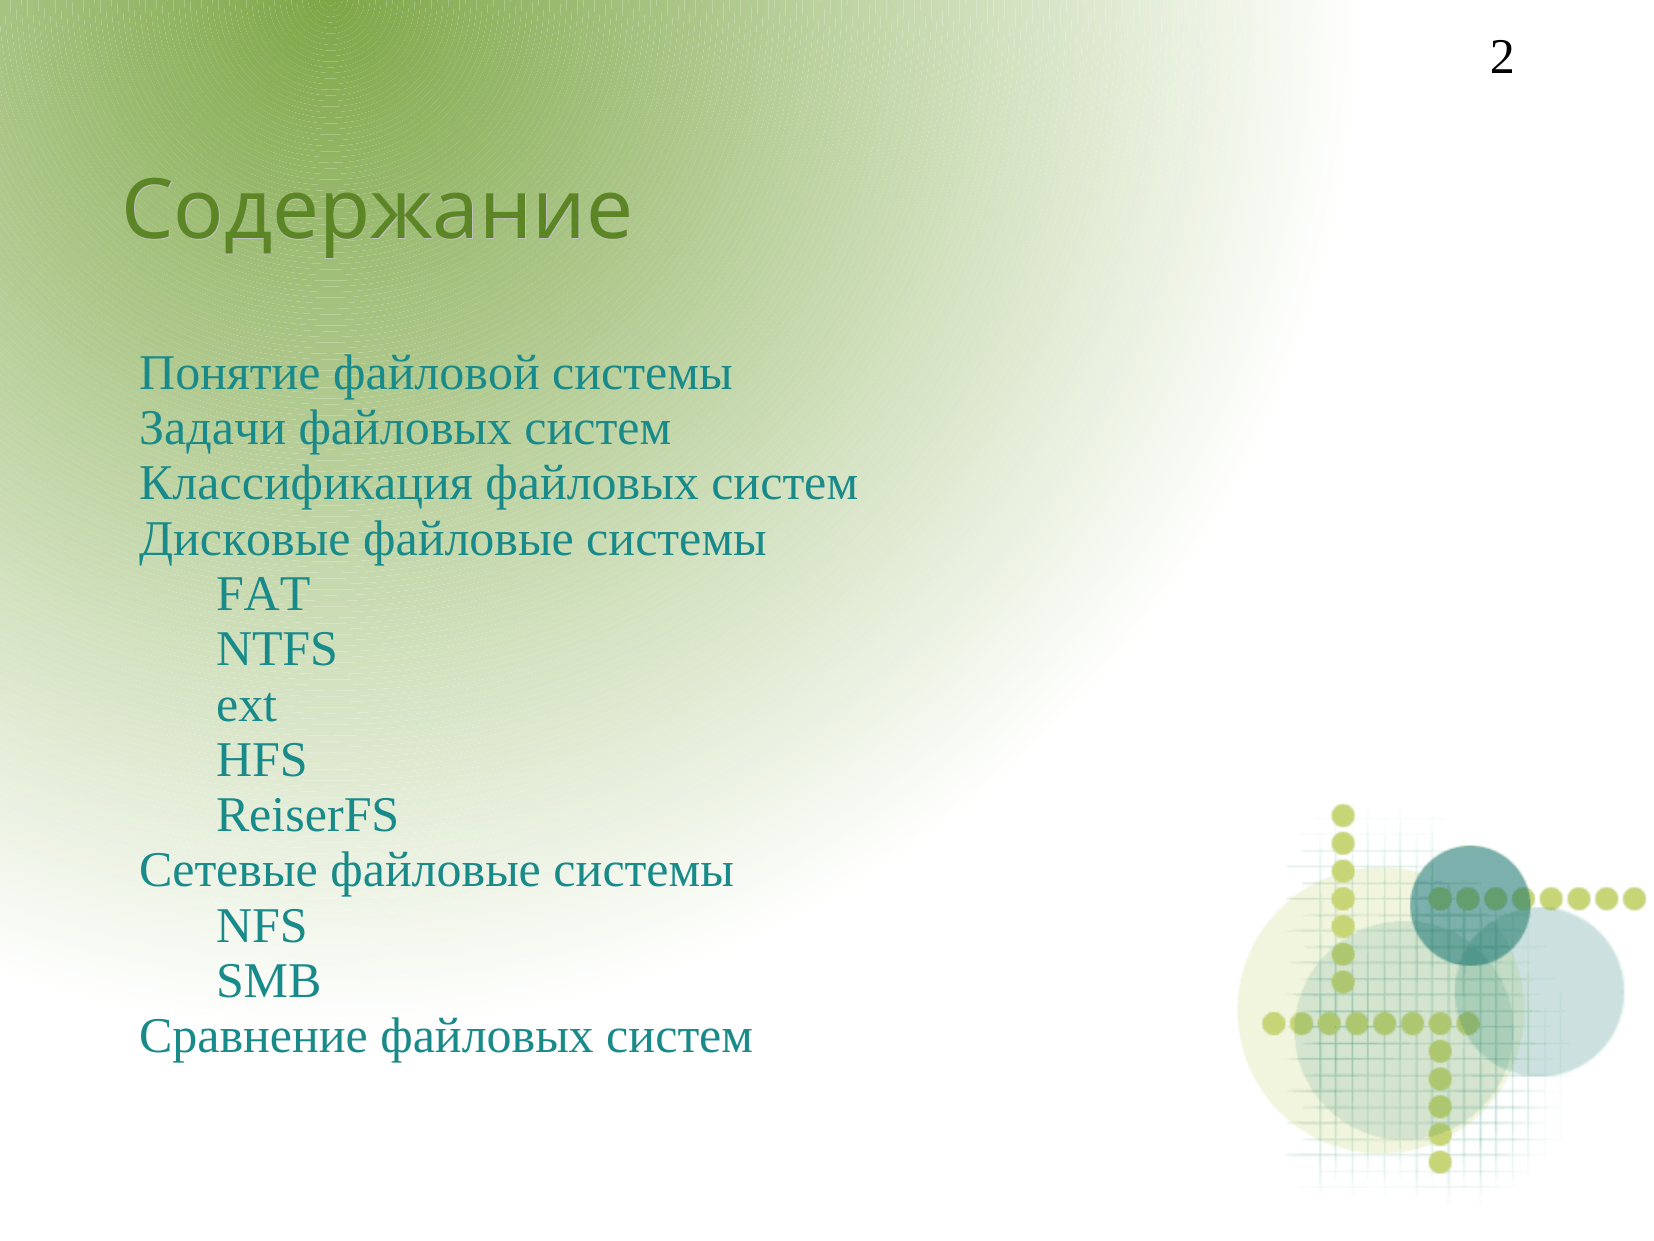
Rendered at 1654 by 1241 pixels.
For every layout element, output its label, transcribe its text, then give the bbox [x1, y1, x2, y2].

text_box <номер> [1500, 29, 1654, 89]
picture [1224, 792, 1654, 1211]
list Понятие файловой системы Задачи файловых систем Классификация файловых систем Дисковые файловые системы FAT NTFS ext HFS ReiserFS Сетевые файловые системы NFS SMB Сравнение файловых систем [121, 344, 1534, 1127]
title Содержание [121, 102, 1534, 311]
